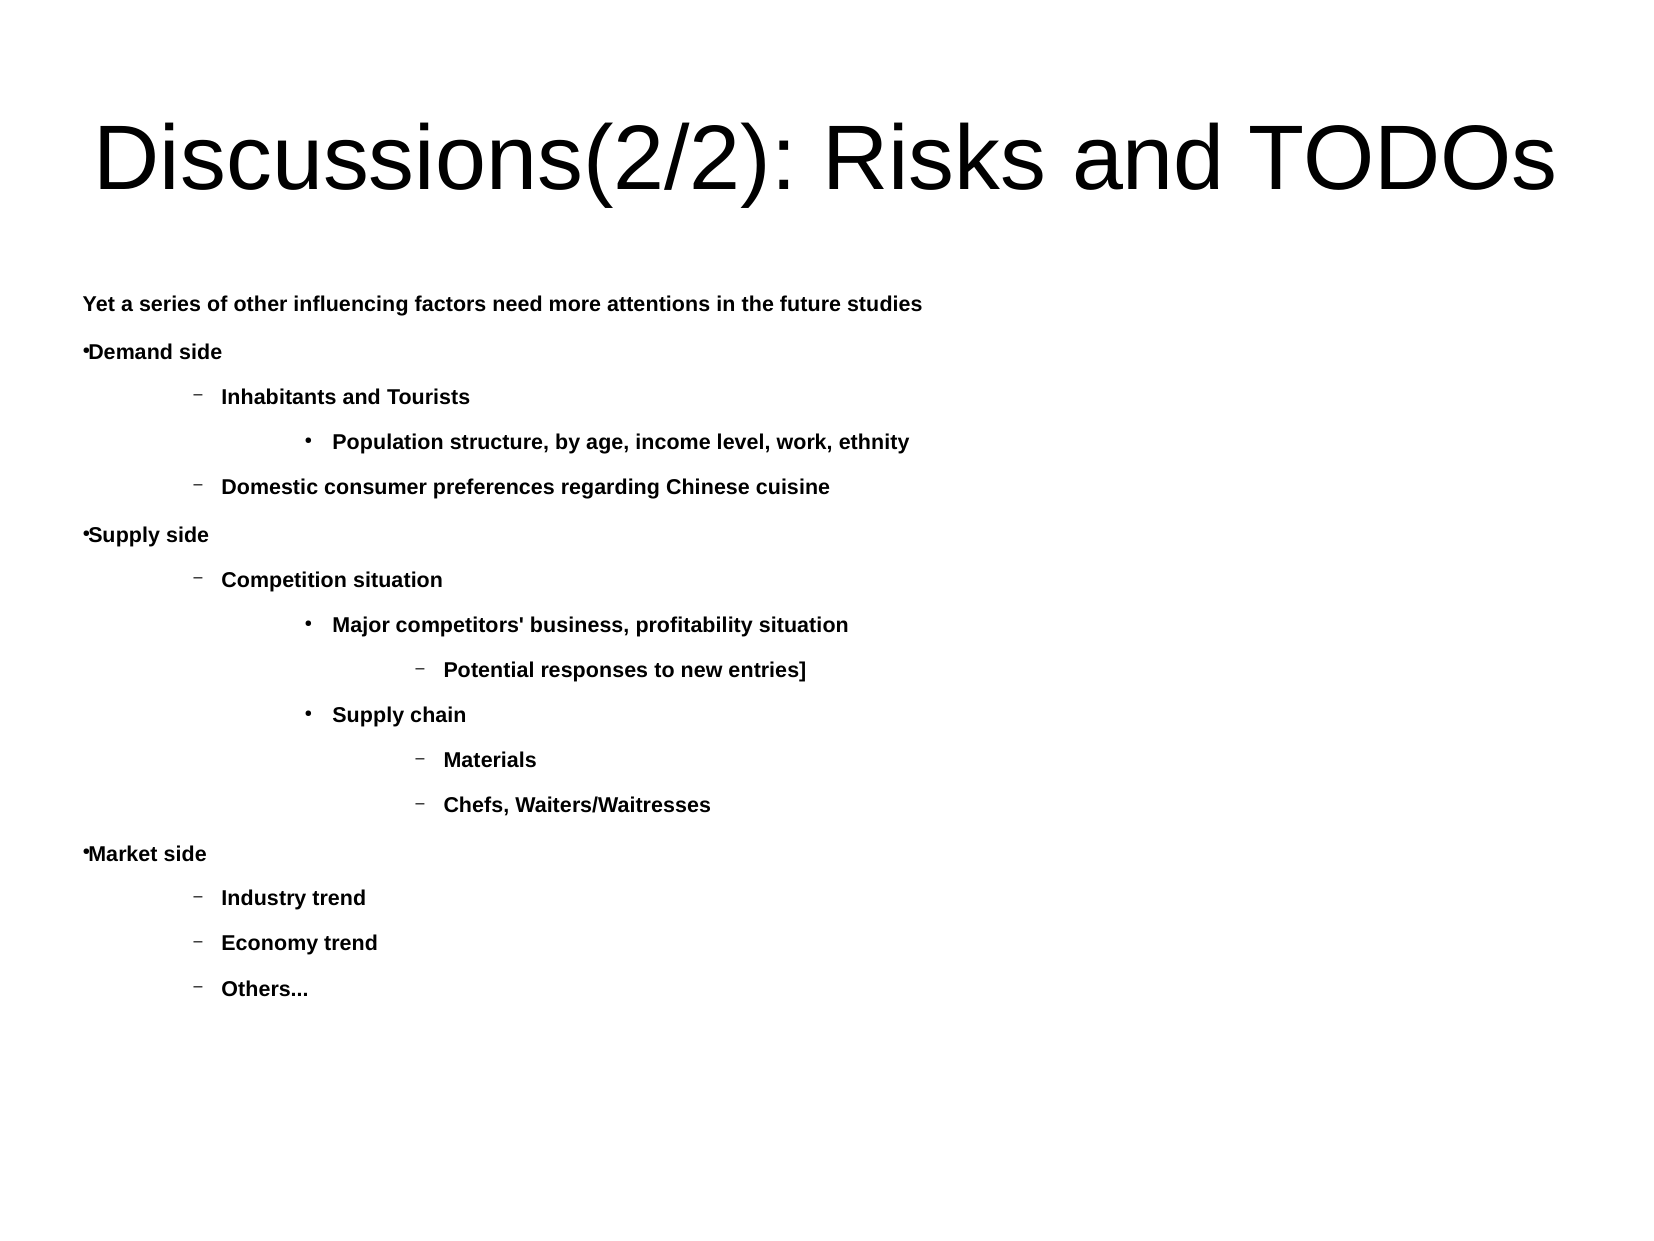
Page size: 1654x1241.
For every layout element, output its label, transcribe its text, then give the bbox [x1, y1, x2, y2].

list Yet a series of other influencing factors need more attentions in the future studies Demand side Inhabitants and Tourists Population structure, by age, income level, work, ethnity Domestic consumer preferences regarding Chinese cuisine Supply side Competition situation Major competitors' business, profitability situation Potential responses to new entries] Supply chain Materials Chefs, Waiters/Waitresses Market side Industry trend Economy trend Others... [82, 290, 1571, 1010]
title Discussions(2/2): Risks and TODOs [82, 49, 1571, 257]
